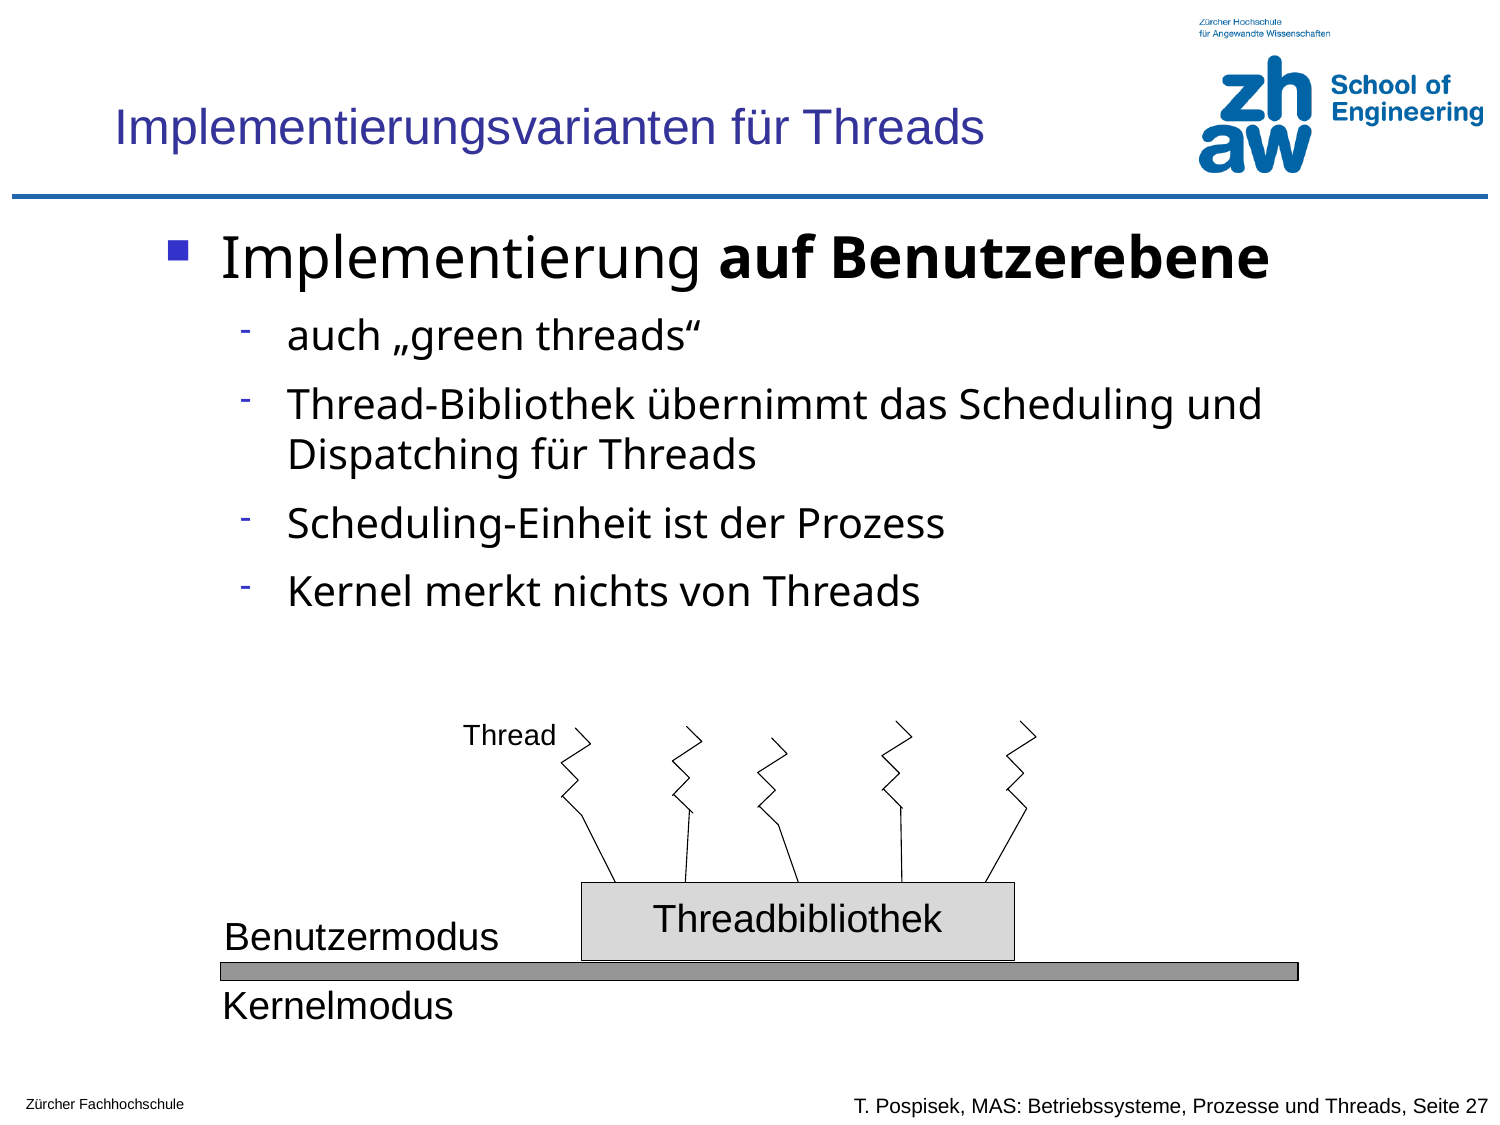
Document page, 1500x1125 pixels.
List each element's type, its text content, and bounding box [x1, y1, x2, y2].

picture [1199, 19, 1483, 173]
title Implementierungsvarianten für Threads [99, 50, 1379, 163]
list Implementierung auf Benutzerebene auch „green threads“ Thread-Bibliothek übernimmt das Scheduling und Dispatching für Threads Scheduling-Einheit ist der Prozess Kernel merkt nichts von Threads [150, 212, 1394, 613]
picture [187, 701, 1303, 1056]
